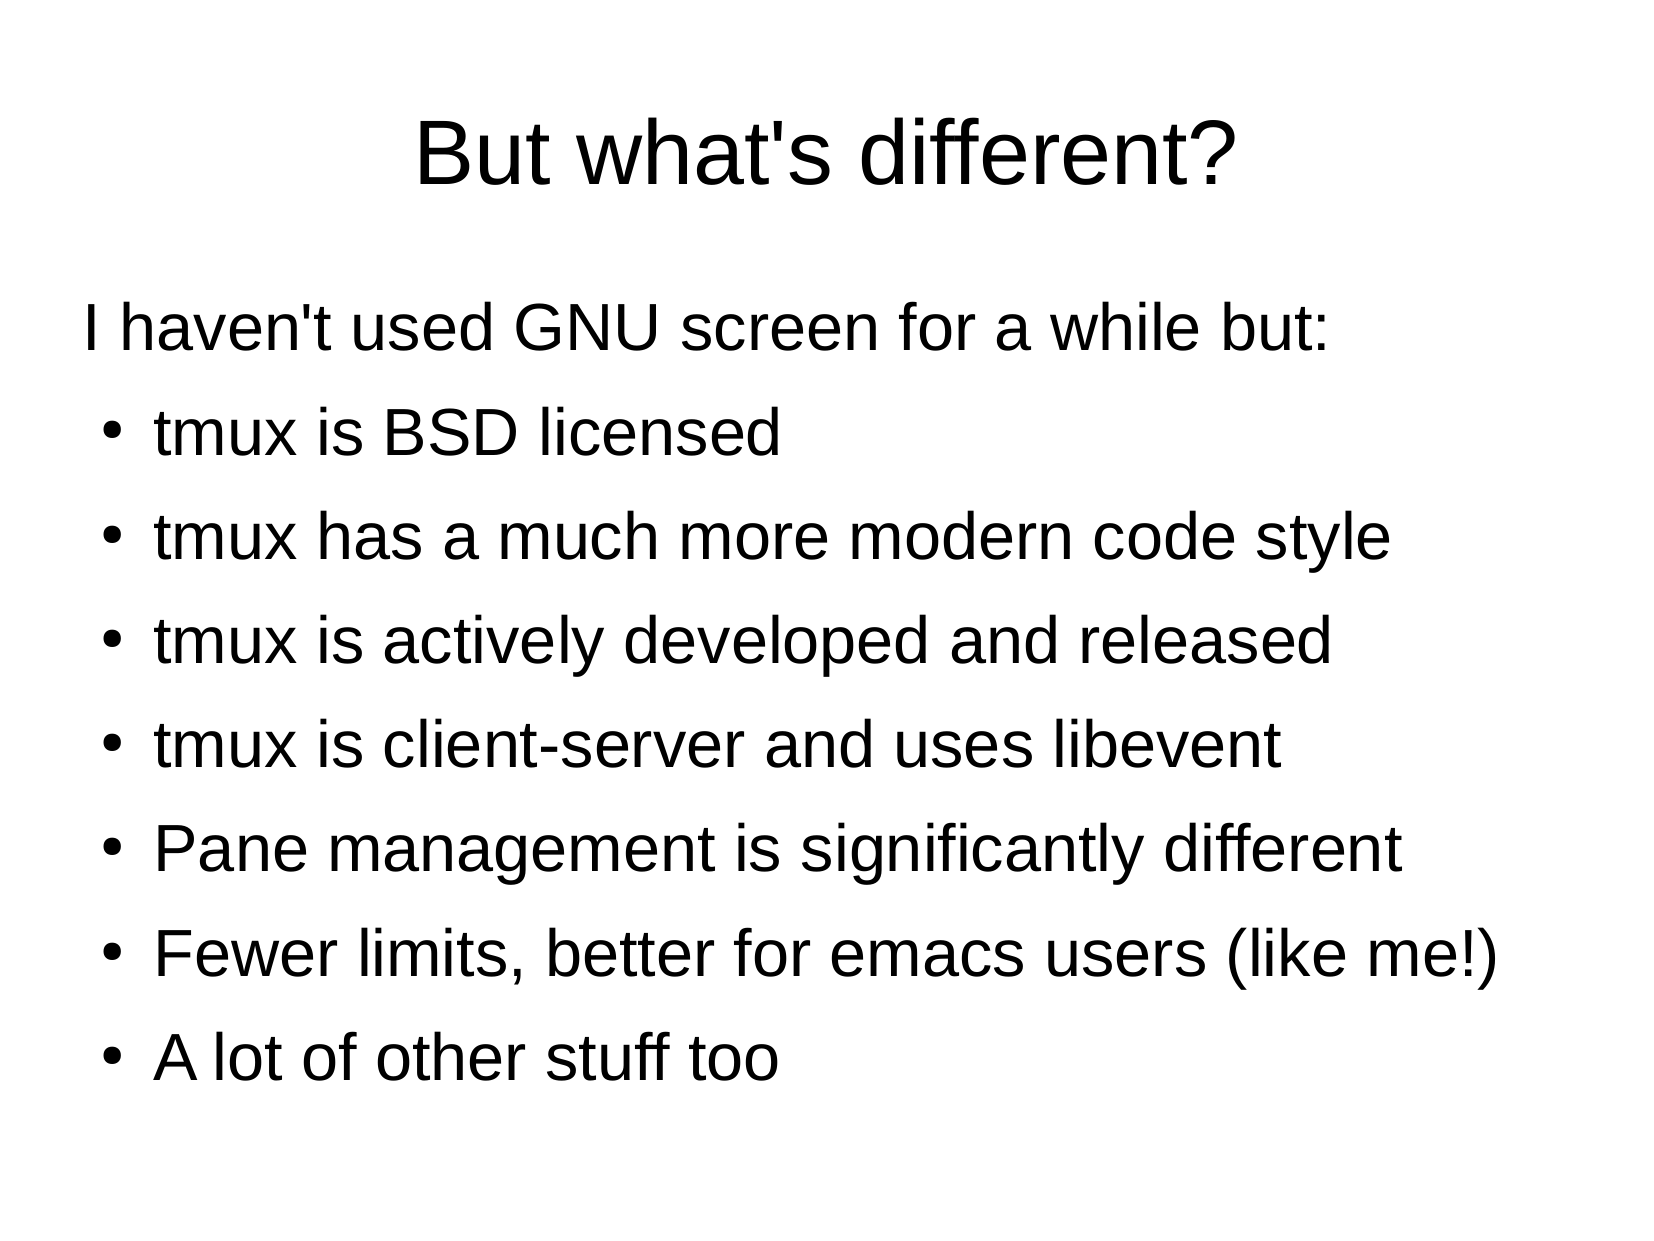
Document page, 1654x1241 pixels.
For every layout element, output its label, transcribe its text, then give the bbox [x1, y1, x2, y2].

list I haven't used GNU screen for a while but: tmux is BSD licensed tmux has a much more modern code style tmux is actively developed and released tmux is client-server and uses libevent Pane management is significantly different Fewer limits, better for emacs users (like me!) A lot of other stuff too [82, 290, 1571, 1109]
title But what's different? [82, 49, 1571, 257]
